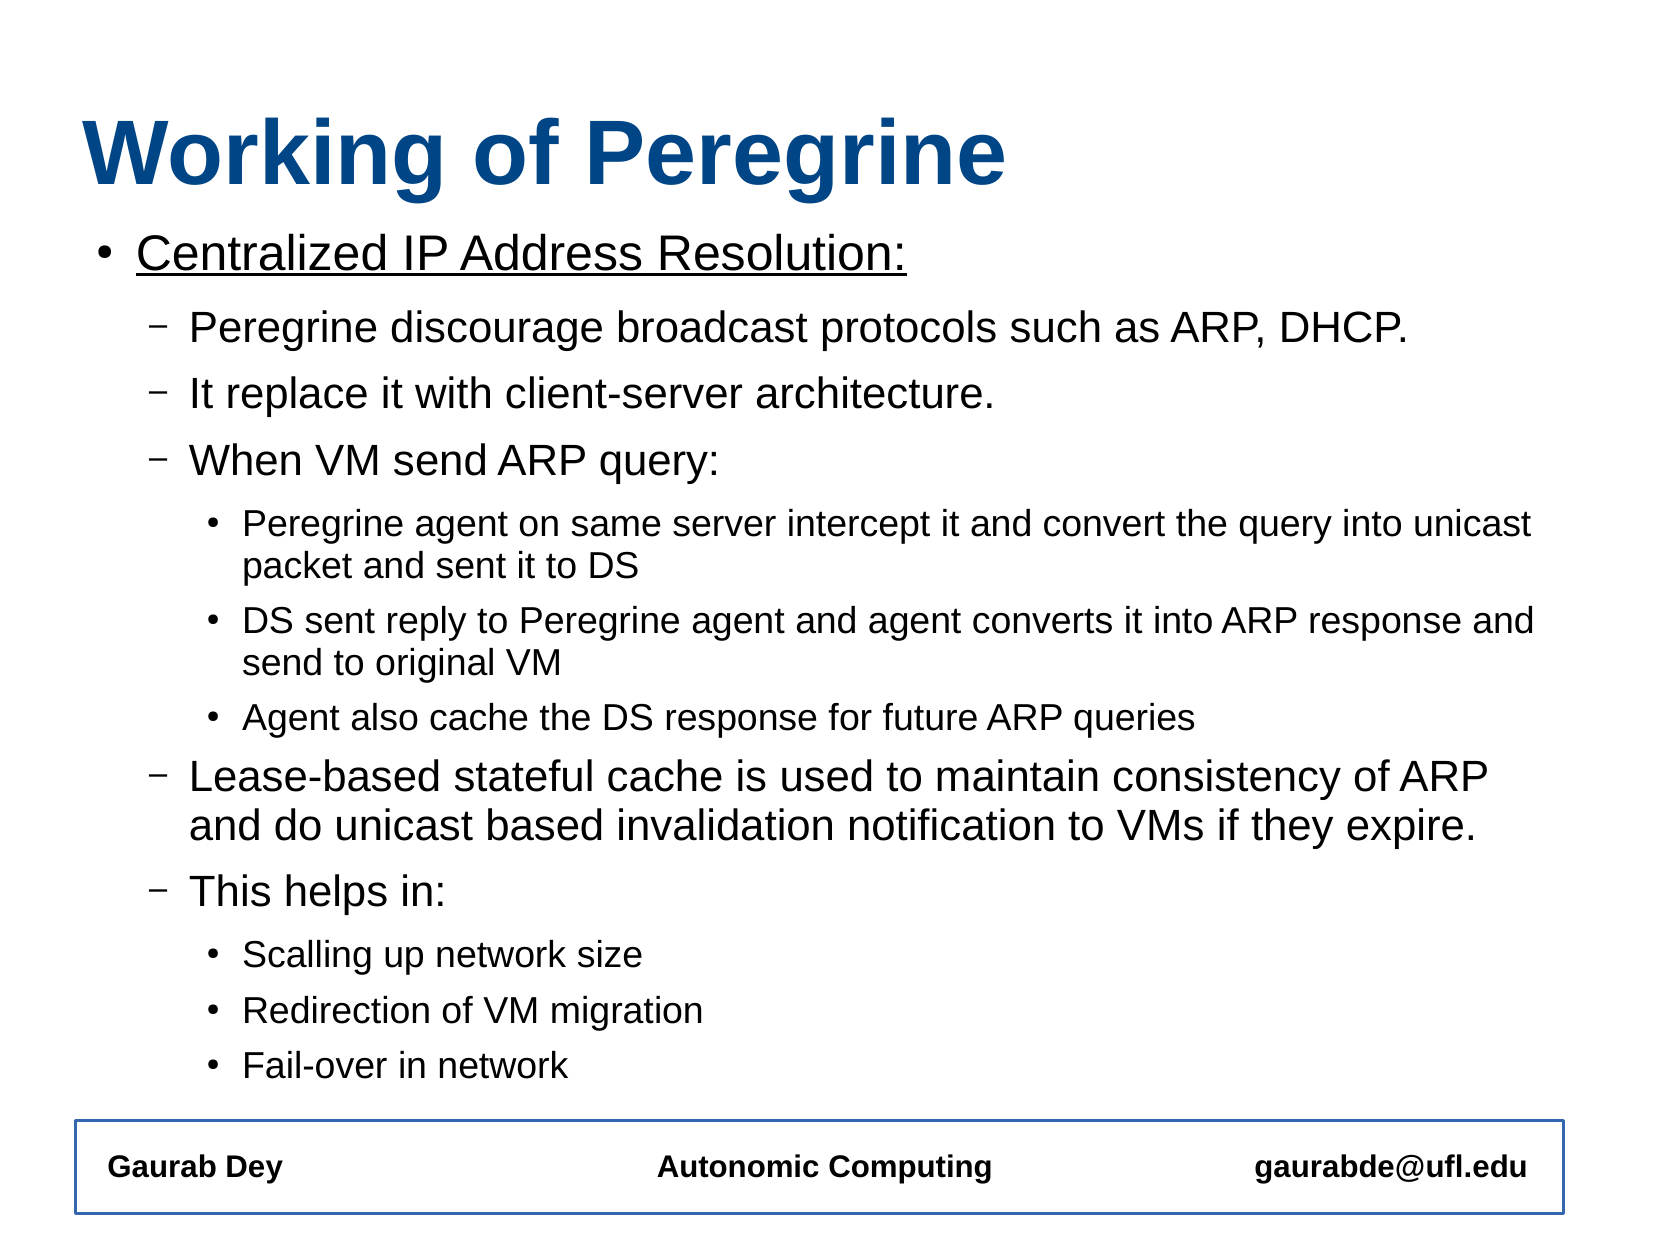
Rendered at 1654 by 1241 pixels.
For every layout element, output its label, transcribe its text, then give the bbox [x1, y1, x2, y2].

title Working of Peregrine [82, 49, 1571, 225]
title Gaurab Dey Autonomic Computing gaurabde@ufl.edu [75, 1120, 1564, 1214]
list Centralized IP Address Resolution: Peregrine discourage broadcast protocols such as ARP, DHCP. It replace it with client-server architecture. When VM send ARP query: Peregrine agent on same server intercept it and convert the query into unicast packet and sent it to DS DS sent reply to Peregrine agent and agent converts it into ARP response and send to original VM Agent also cache the DS response for future ARP queries Lease-based stateful cache is used to maintain consistency of ARP and do unicast based invalidation notification to VMs if they expire. This helps in: Scalling up network size Redirection of VM migration Fail-over in network [82, 225, 1571, 1096]
